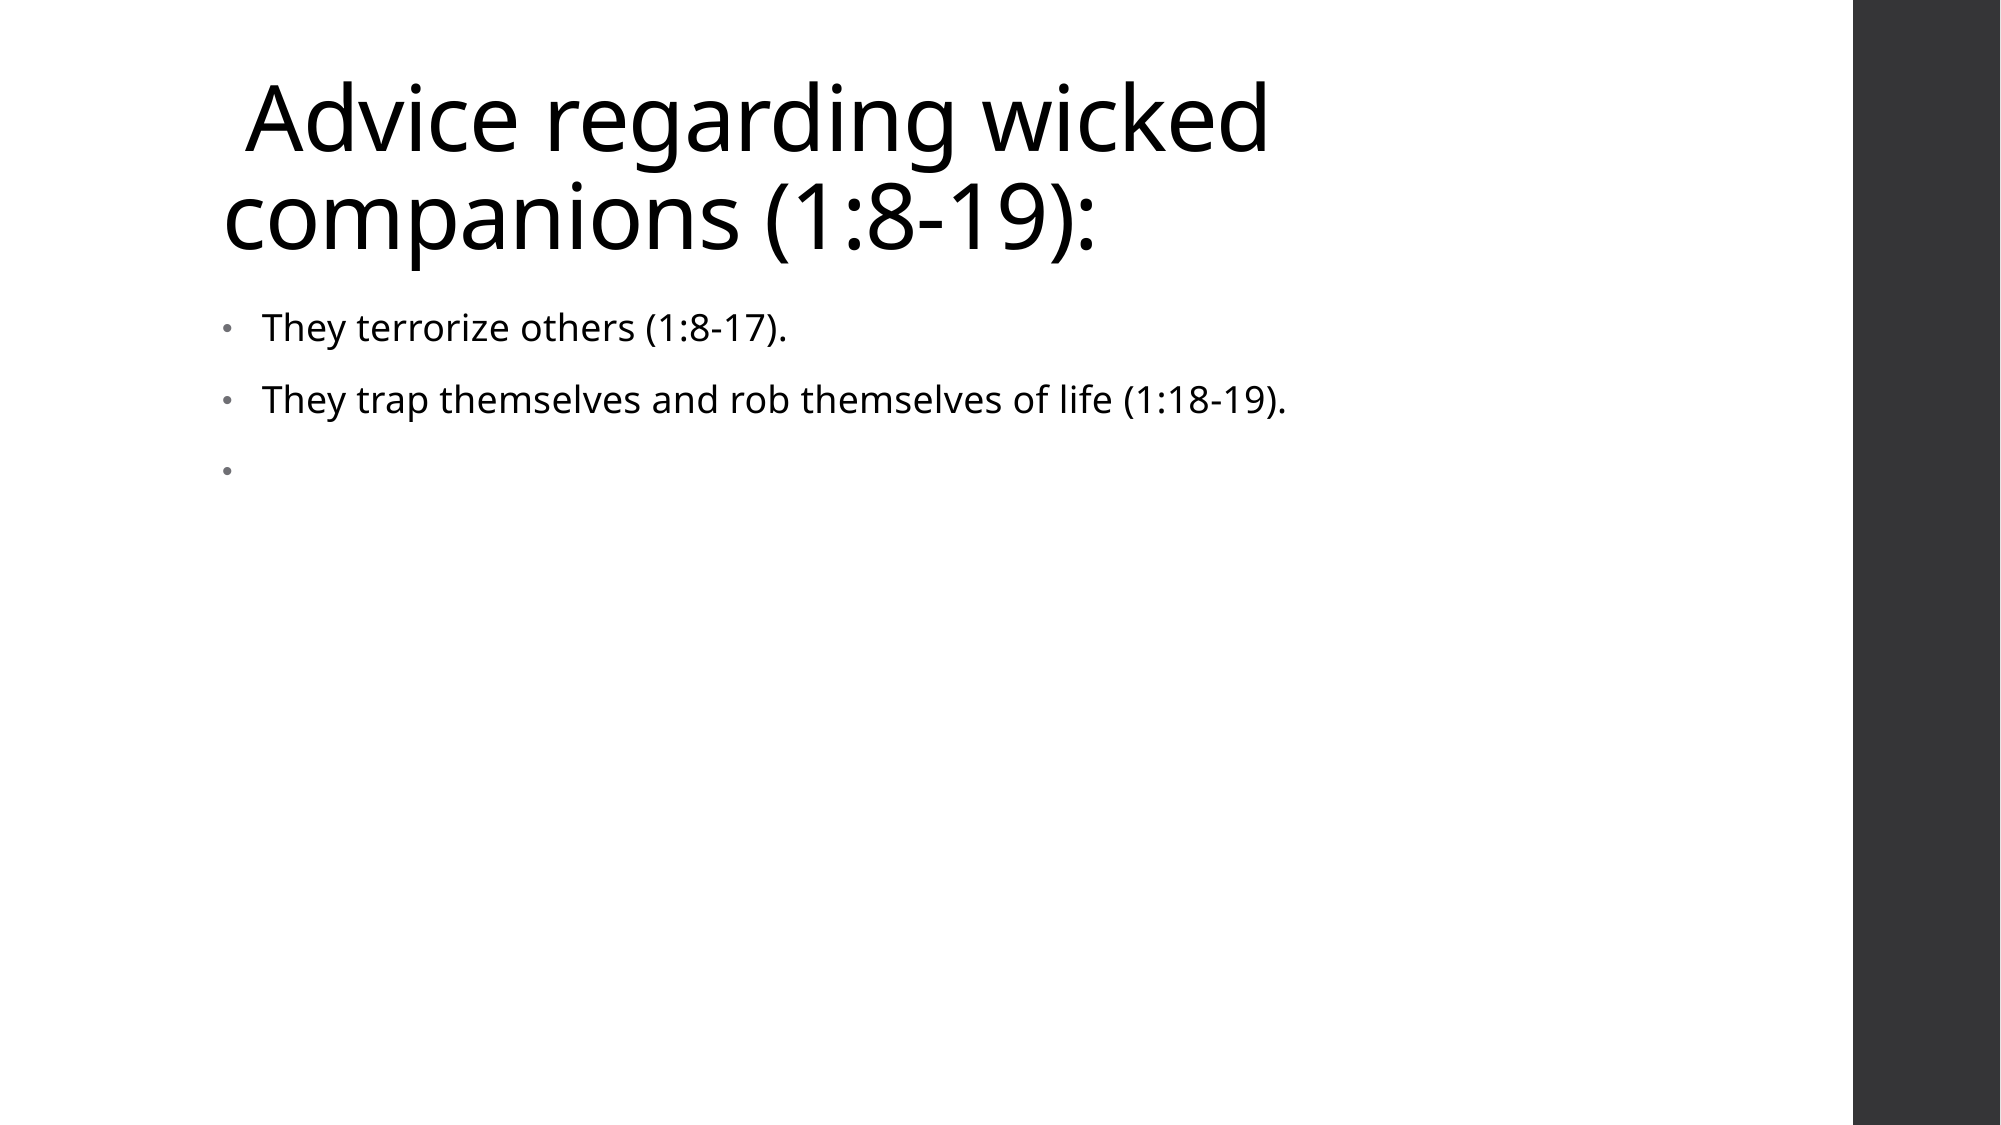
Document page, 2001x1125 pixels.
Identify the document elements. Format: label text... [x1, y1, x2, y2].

title Advice regarding wicked companions (1:8-19): [206, 60, 1797, 278]
list They terrorize others (1:8-17). They trap themselves and rob themselves of life (1:18-19). [206, 299, 1617, 1014]
